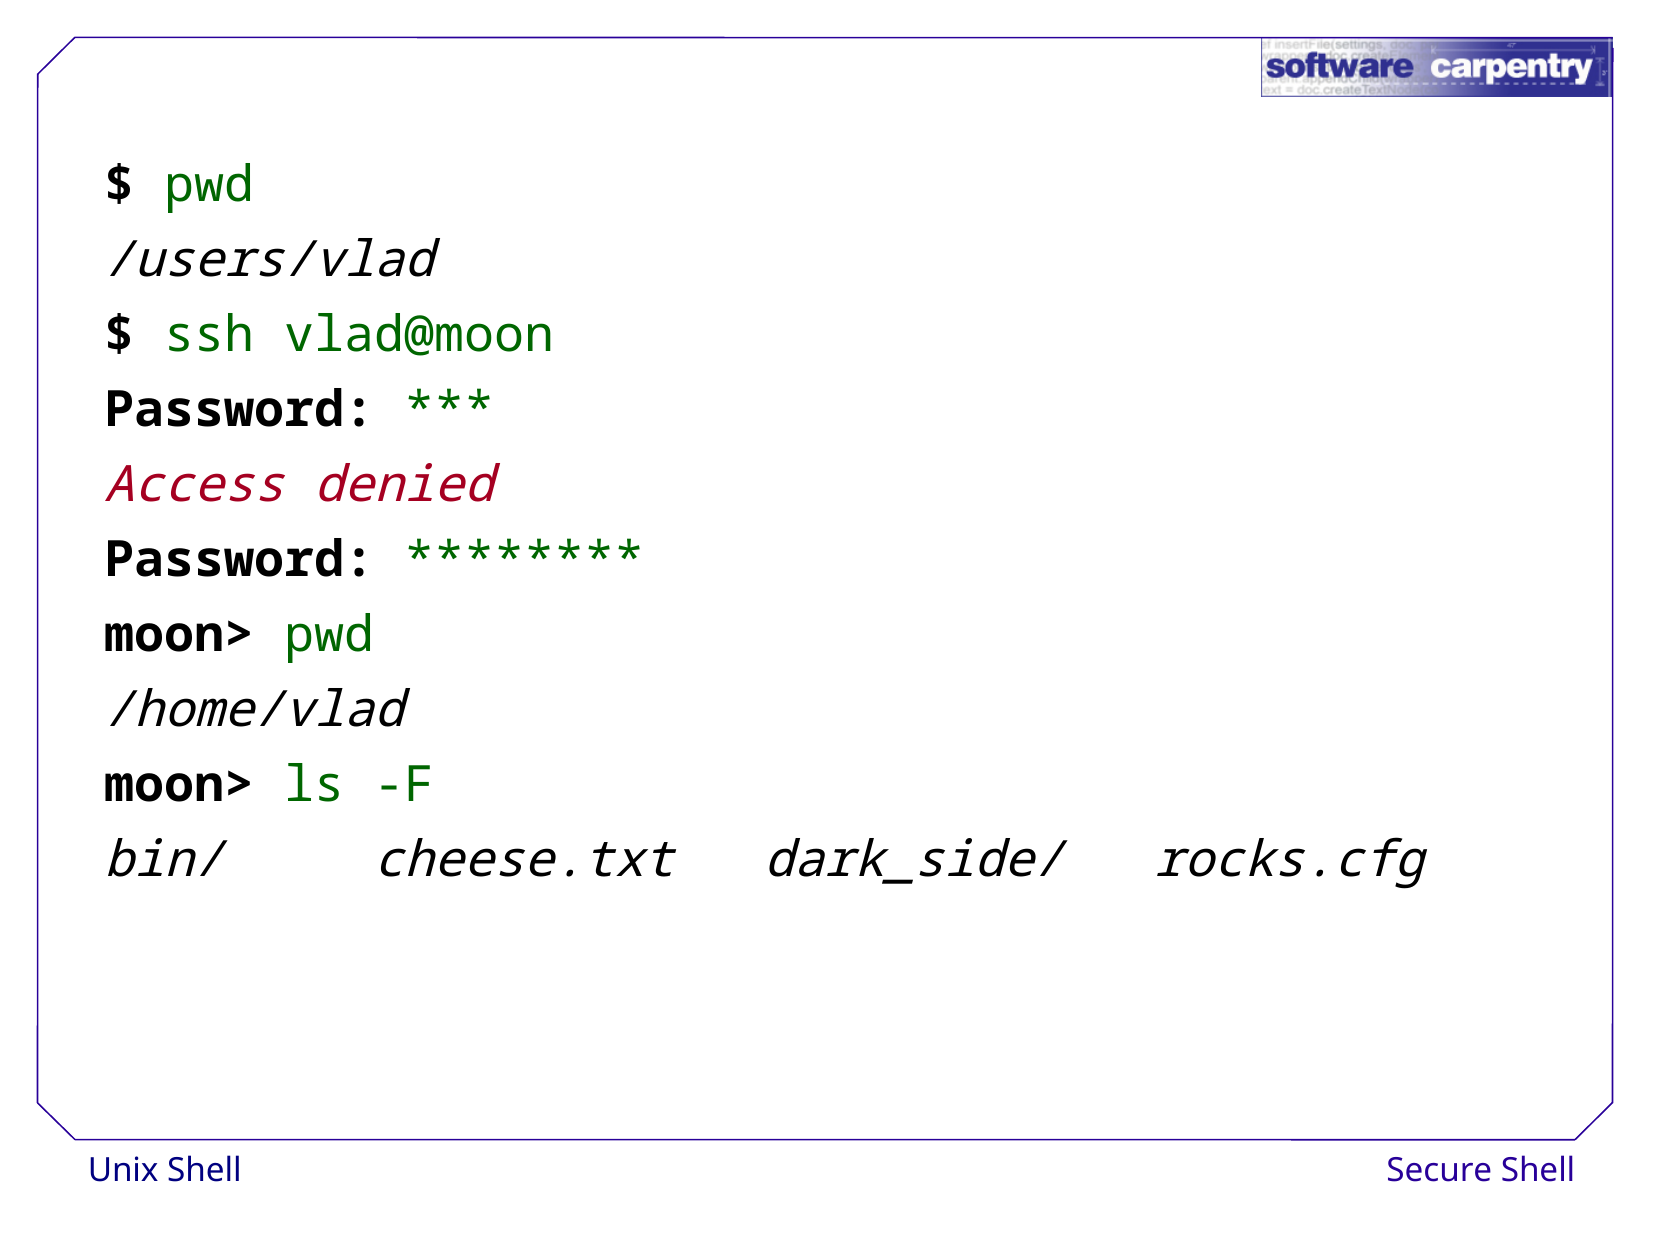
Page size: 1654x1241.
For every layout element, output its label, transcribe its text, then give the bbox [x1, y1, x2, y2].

text_box $ pwd /users/vlad $ ssh vlad@moon Password: *** Access denied Password: ******** moon> pwd /home/vlad moon> ls -F bin/ cheese.txt dark_side/ rocks.cfg [89, 128, 1512, 1121]
picture [1261, 39, 1613, 97]
